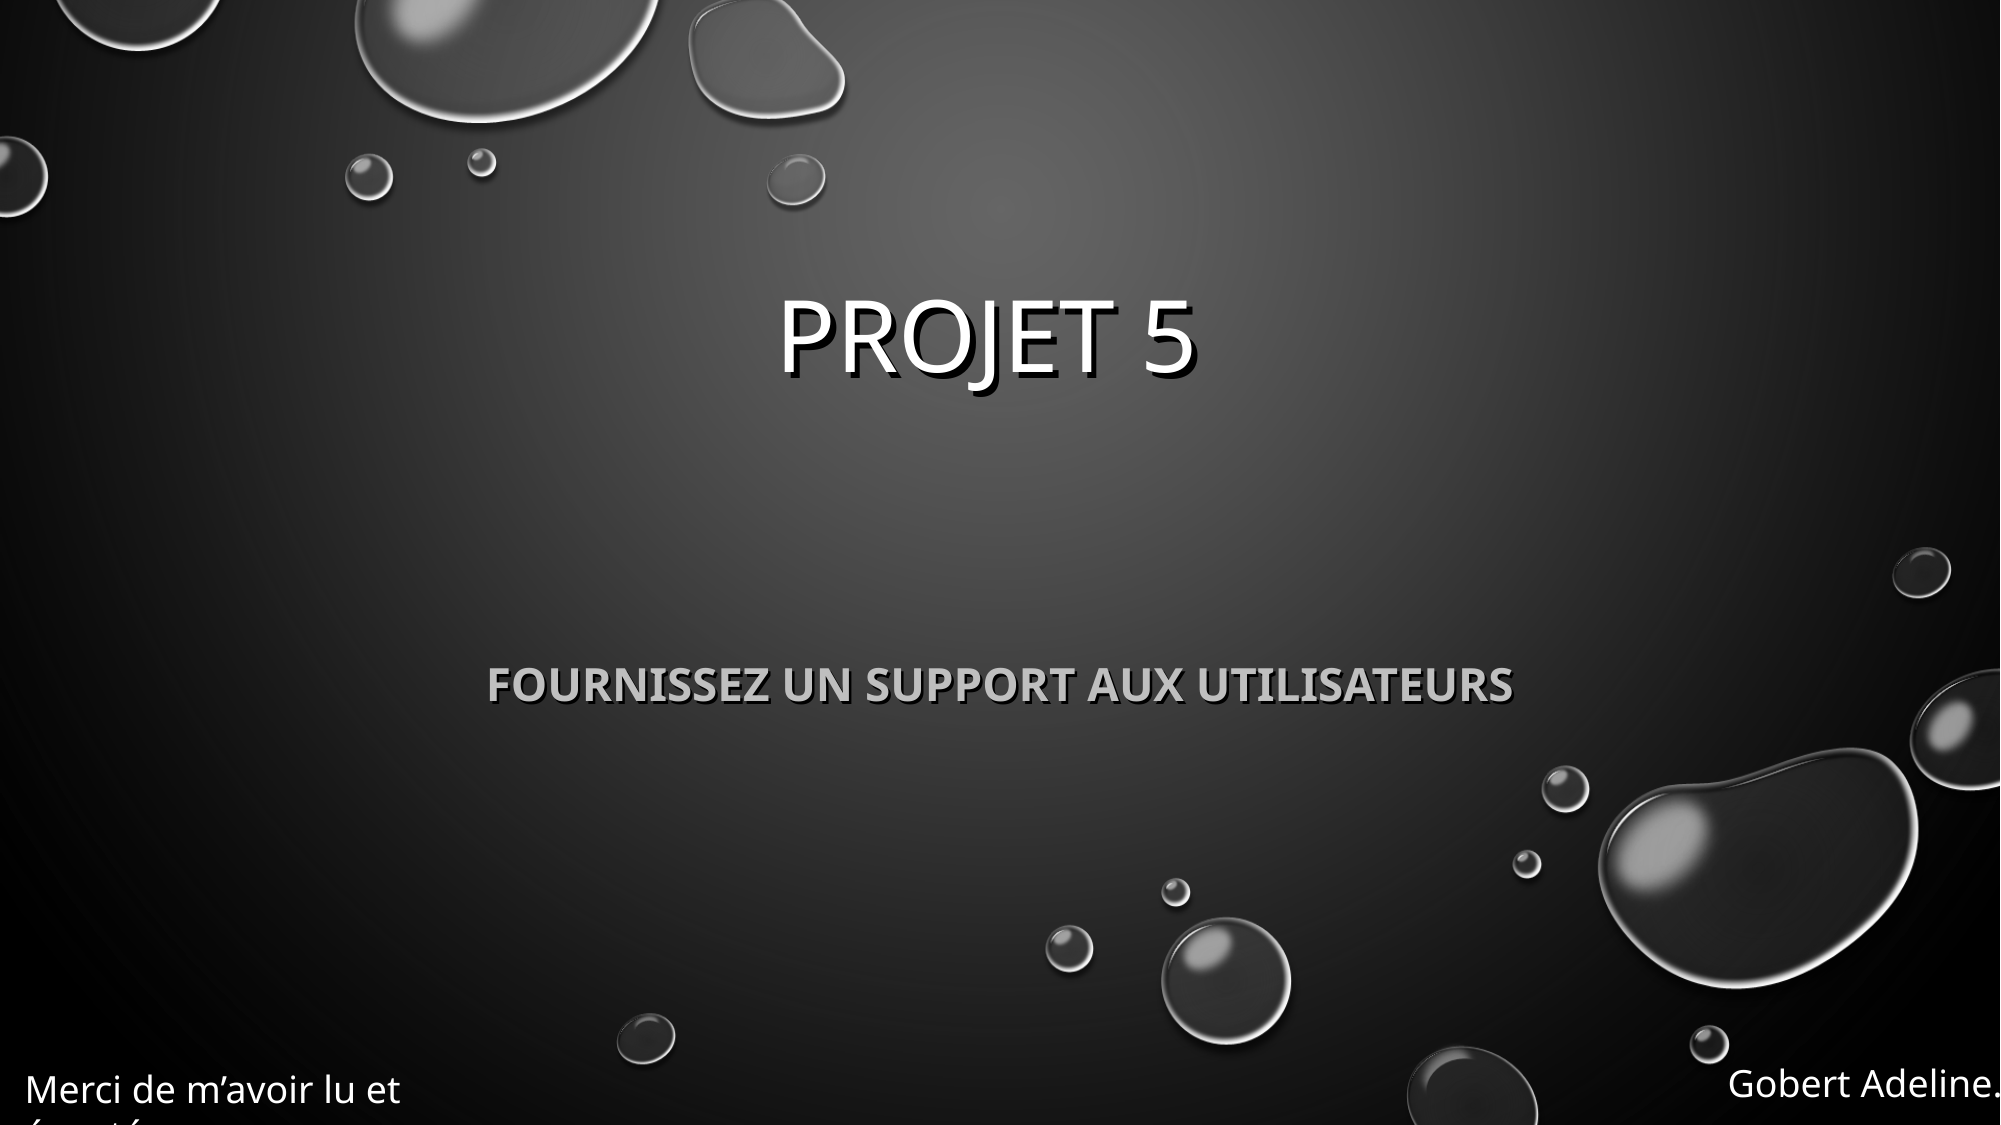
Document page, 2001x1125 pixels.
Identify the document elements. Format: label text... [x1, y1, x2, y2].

text_box Gobert Adeline. [1712, 1052, 2000, 1114]
title Projet 5 [287, 213, 1713, 402]
subtitle Fournissez un support aux utilisateurs [287, 637, 1713, 863]
text_box Merci de m’avoir lu et écouté [9, 1058, 494, 1119]
